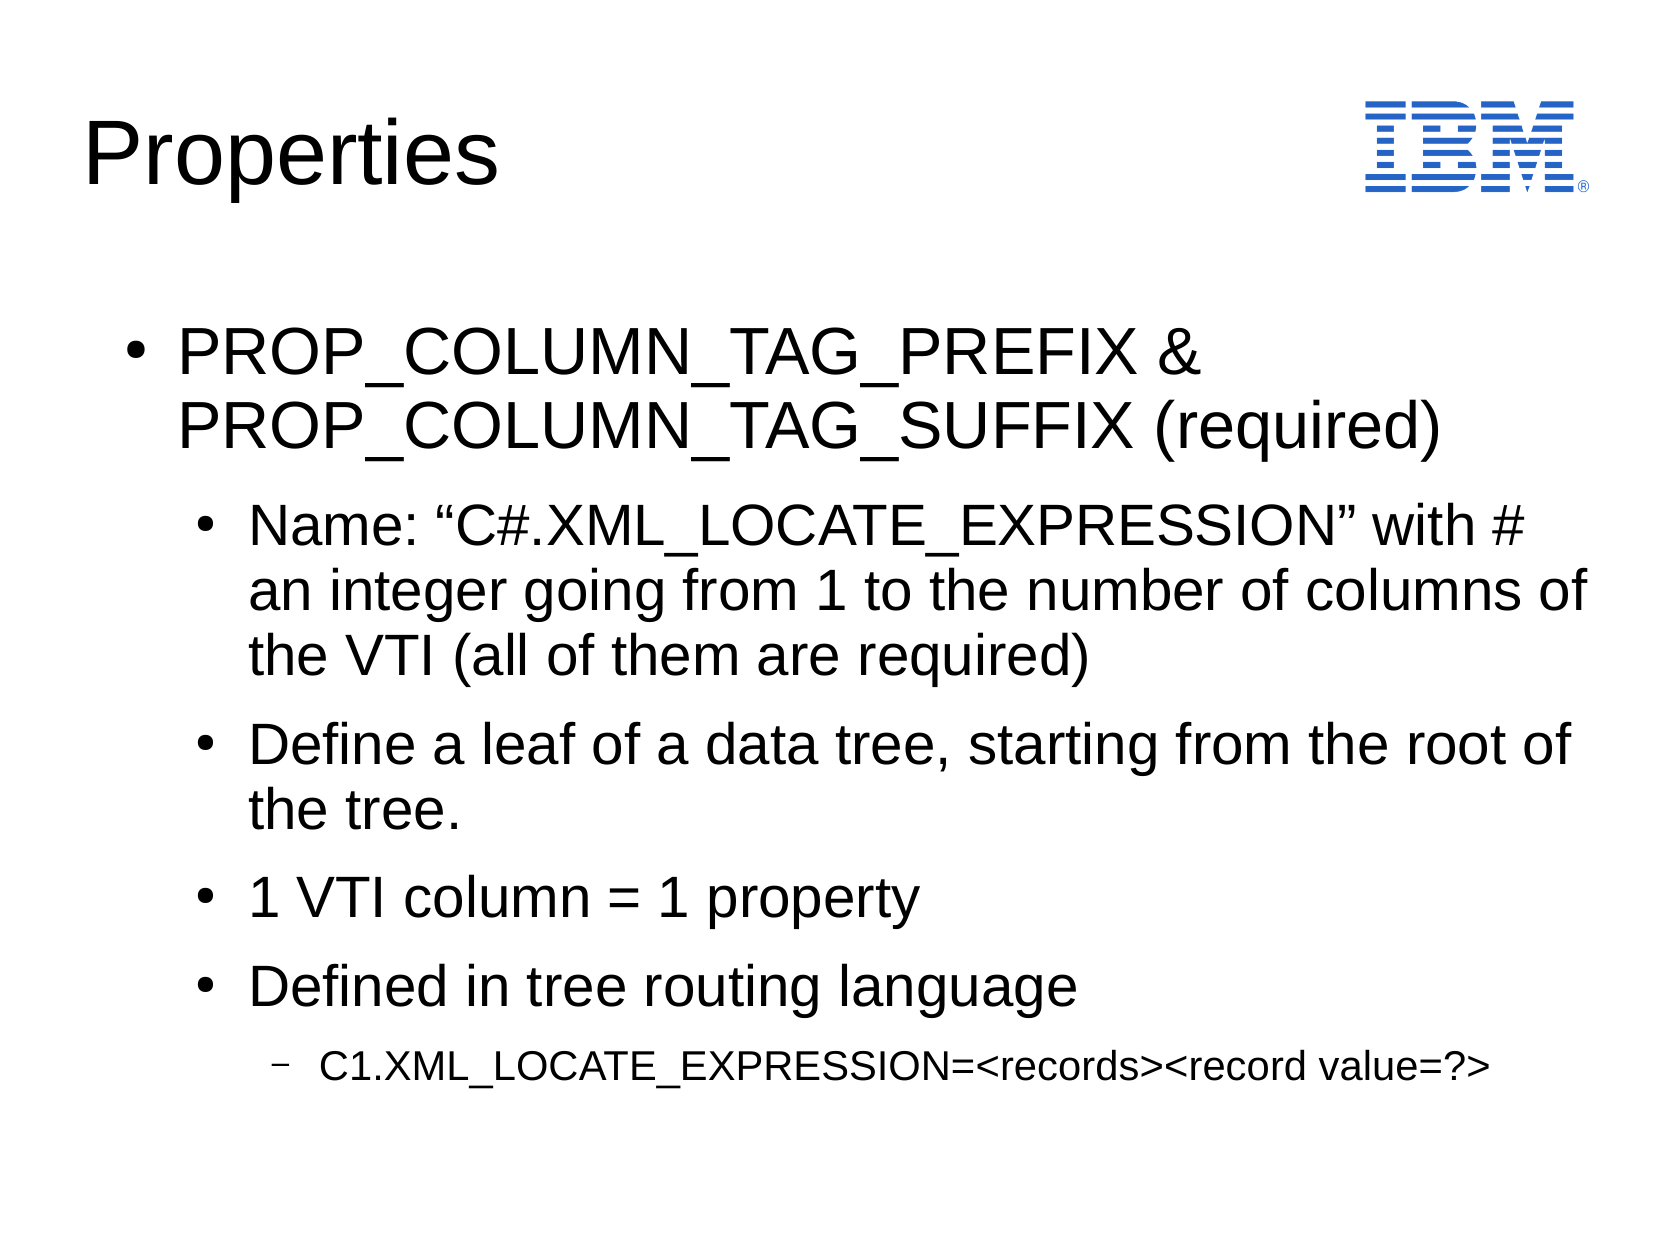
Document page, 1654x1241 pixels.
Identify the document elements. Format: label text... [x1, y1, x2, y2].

list [82, 290, 1571, 1109]
title Properties [82, 49, 1571, 257]
list PROP_COLUMN_TAG_PREFIX & PROP_COLUMN_TAG_SUFFIX (required) Name: “C#.XML_LOCATE_EXPRESSION” with # an integer going from 1 to the number of columns of the VTI (all of them are required) Define a leaf of a data tree, starting from the root of the tree. 1 VTI column = 1 property Defined in tree routing language C1.XML_LOCATE_EXPRESSION=<records><record value=?> [106, 313, 1595, 1133]
picture [1358, 86, 1595, 207]
